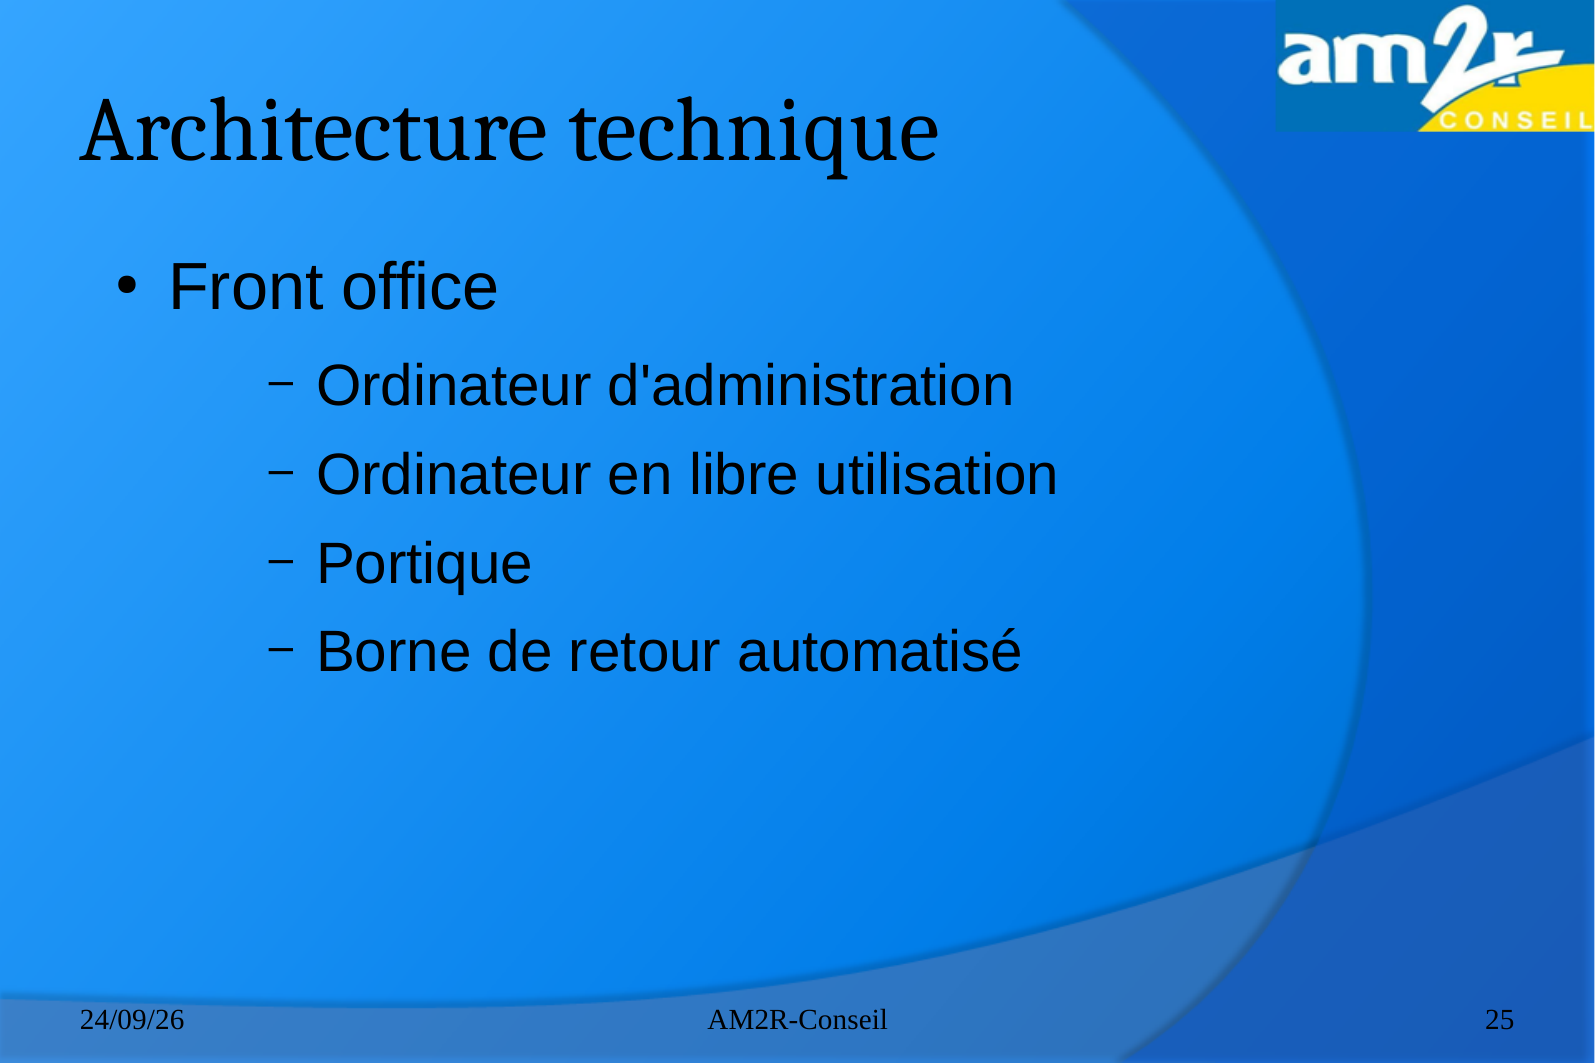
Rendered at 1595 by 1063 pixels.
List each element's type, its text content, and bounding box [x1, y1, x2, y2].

picture [0, 0, 1595, 1063]
title Architecture technique [79, 42, 1241, 220]
list Front office Ordinateur d'administration Ordinateur en libre utilisation Portique Borne de retour automatisé [79, 248, 1515, 975]
